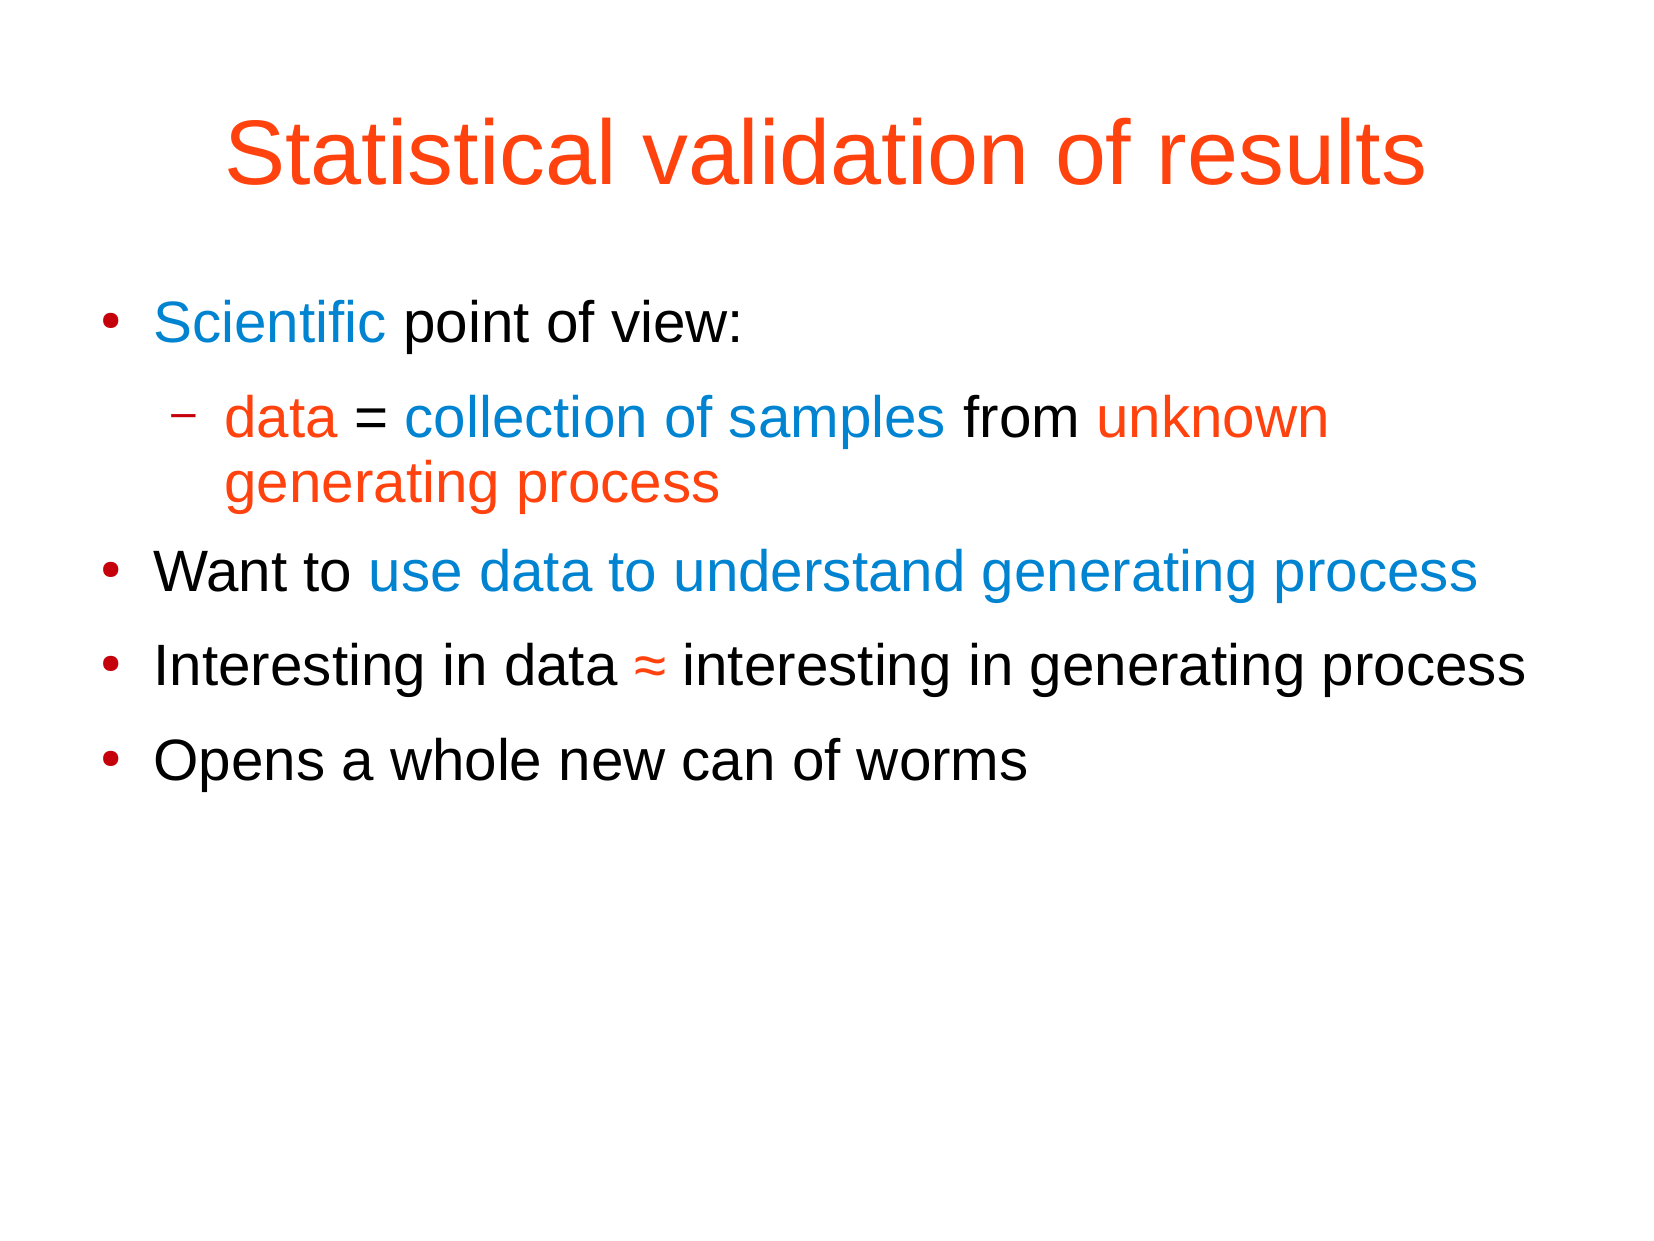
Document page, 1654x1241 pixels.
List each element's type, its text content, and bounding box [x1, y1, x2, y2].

list Scientific point of view: data = collection of samples from unknown generating process Want to use data to understand generating process Interesting in data ≈ interesting in generating process Opens a whole new can of worms [82, 290, 1538, 1126]
title Statistical validation of results [82, 49, 1571, 257]
